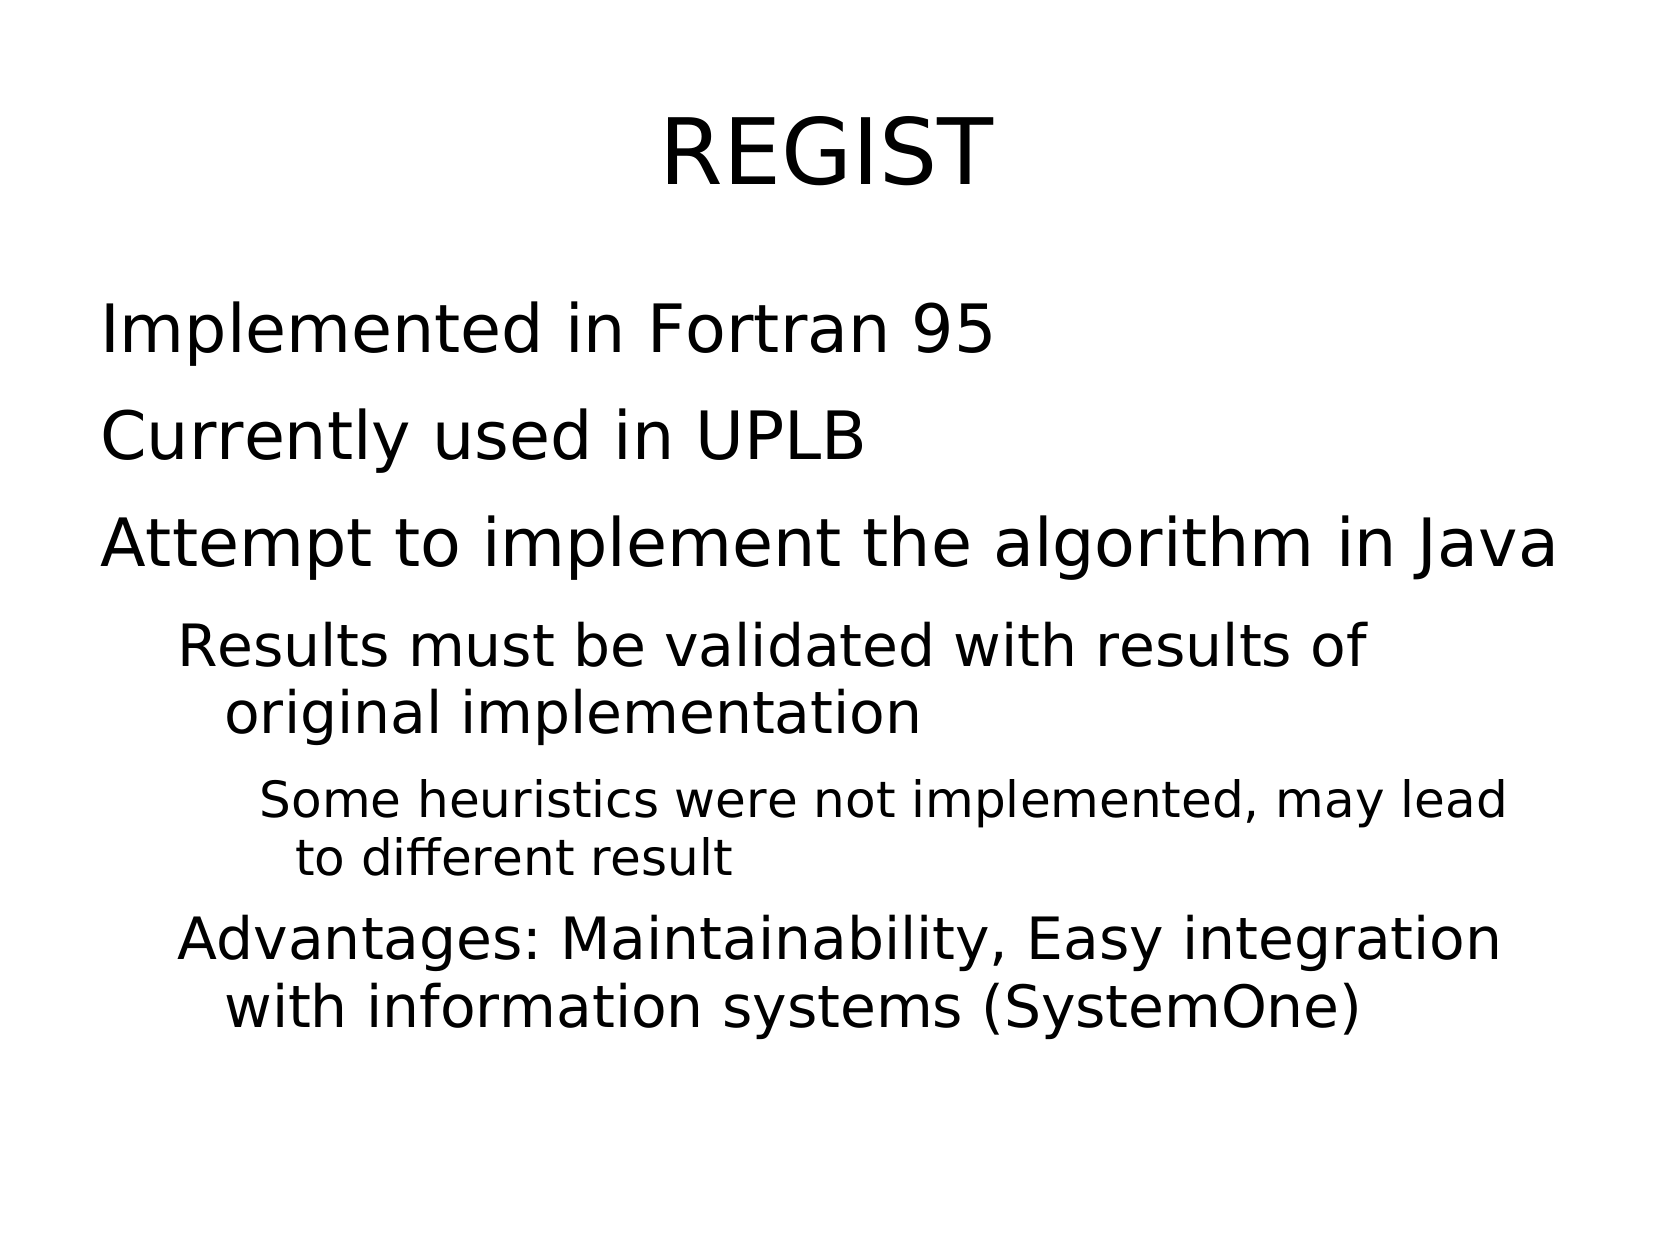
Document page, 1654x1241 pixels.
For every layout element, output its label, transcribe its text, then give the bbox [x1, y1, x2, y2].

title REGIST [82, 49, 1571, 257]
list Implemented in Fortran 95 Currently used in UPLB Attempt to implement the algorithm in Java Results must be validated with results of original implementation Some heuristics were not implemented, may lead to different result Advantages: Maintainability, Easy integration with information systems (SystemOne) [82, 290, 1571, 1119]
